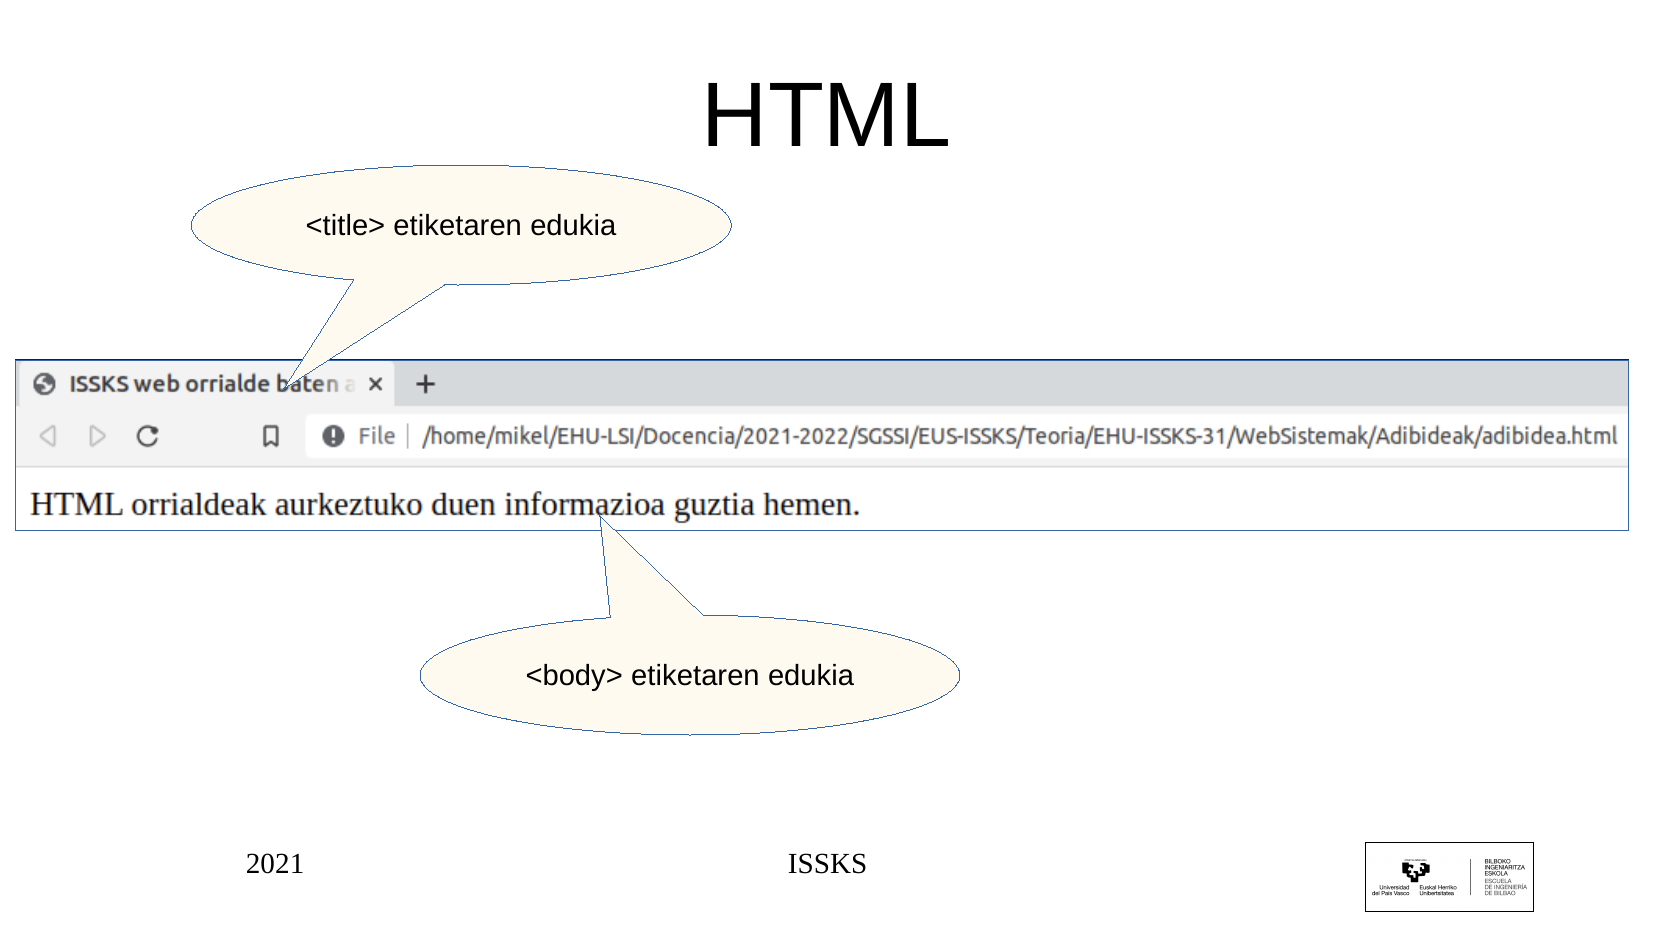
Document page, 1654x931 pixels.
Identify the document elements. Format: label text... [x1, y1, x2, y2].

title HTML [82, 37, 1571, 193]
text_box <title> etiketaren edukia [191, 165, 732, 389]
picture [1366, 843, 1533, 911]
text_box <body> etiketaren edukia [420, 515, 960, 736]
picture [15, 359, 1629, 531]
